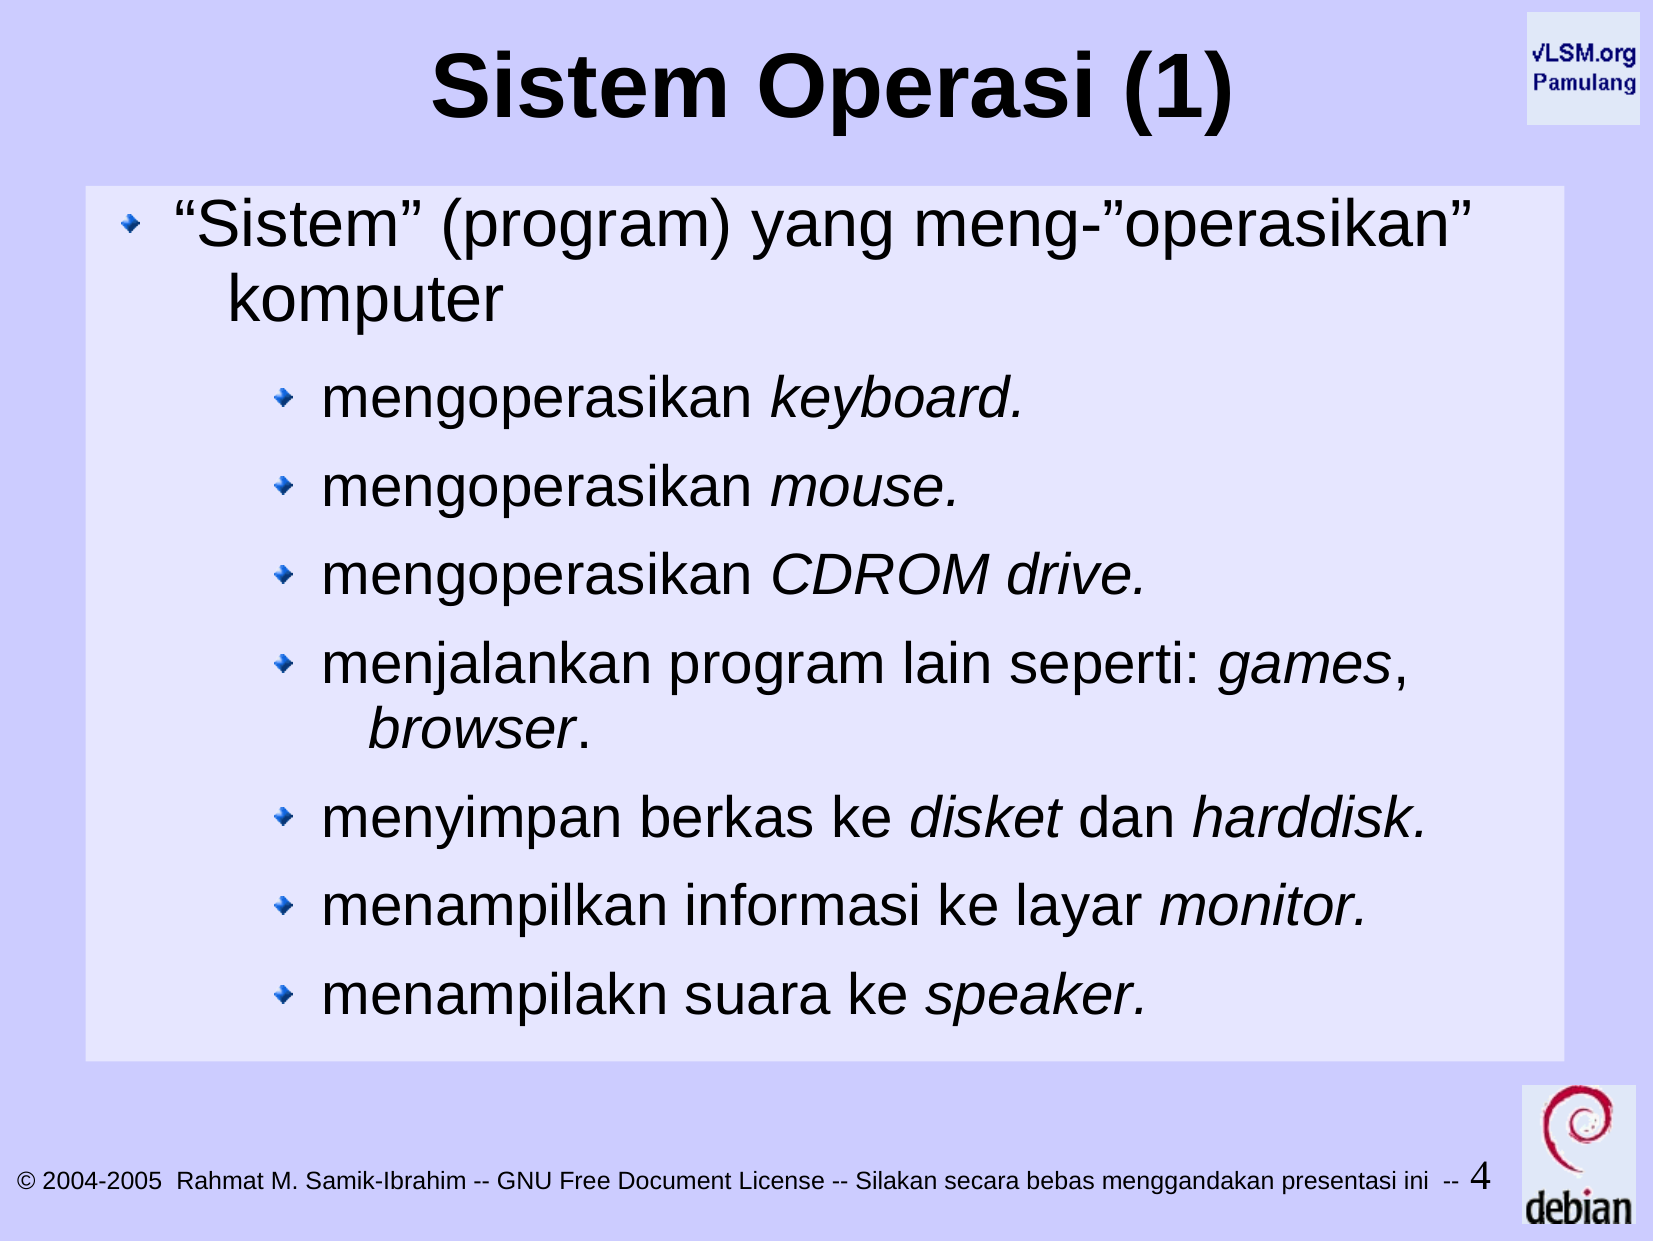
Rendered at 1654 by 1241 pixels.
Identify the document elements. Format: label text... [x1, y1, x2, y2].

picture [1522, 1085, 1636, 1224]
list “Sistem” (program) yang meng-”operasikan” komputer mengoperasikan keyboard. mengoperasikan mouse. mengoperasikan CDROM drive. menjalankan program lain seperti: games, browser. menyimpan berkas ke disket dan harddisk. menampilkan informasi ke layar monitor. menampilakn suara ke speaker. [85, 185, 1565, 1062]
title Sistem Operasi (1) [40, 31, 1625, 142]
picture [1527, 12, 1640, 125]
